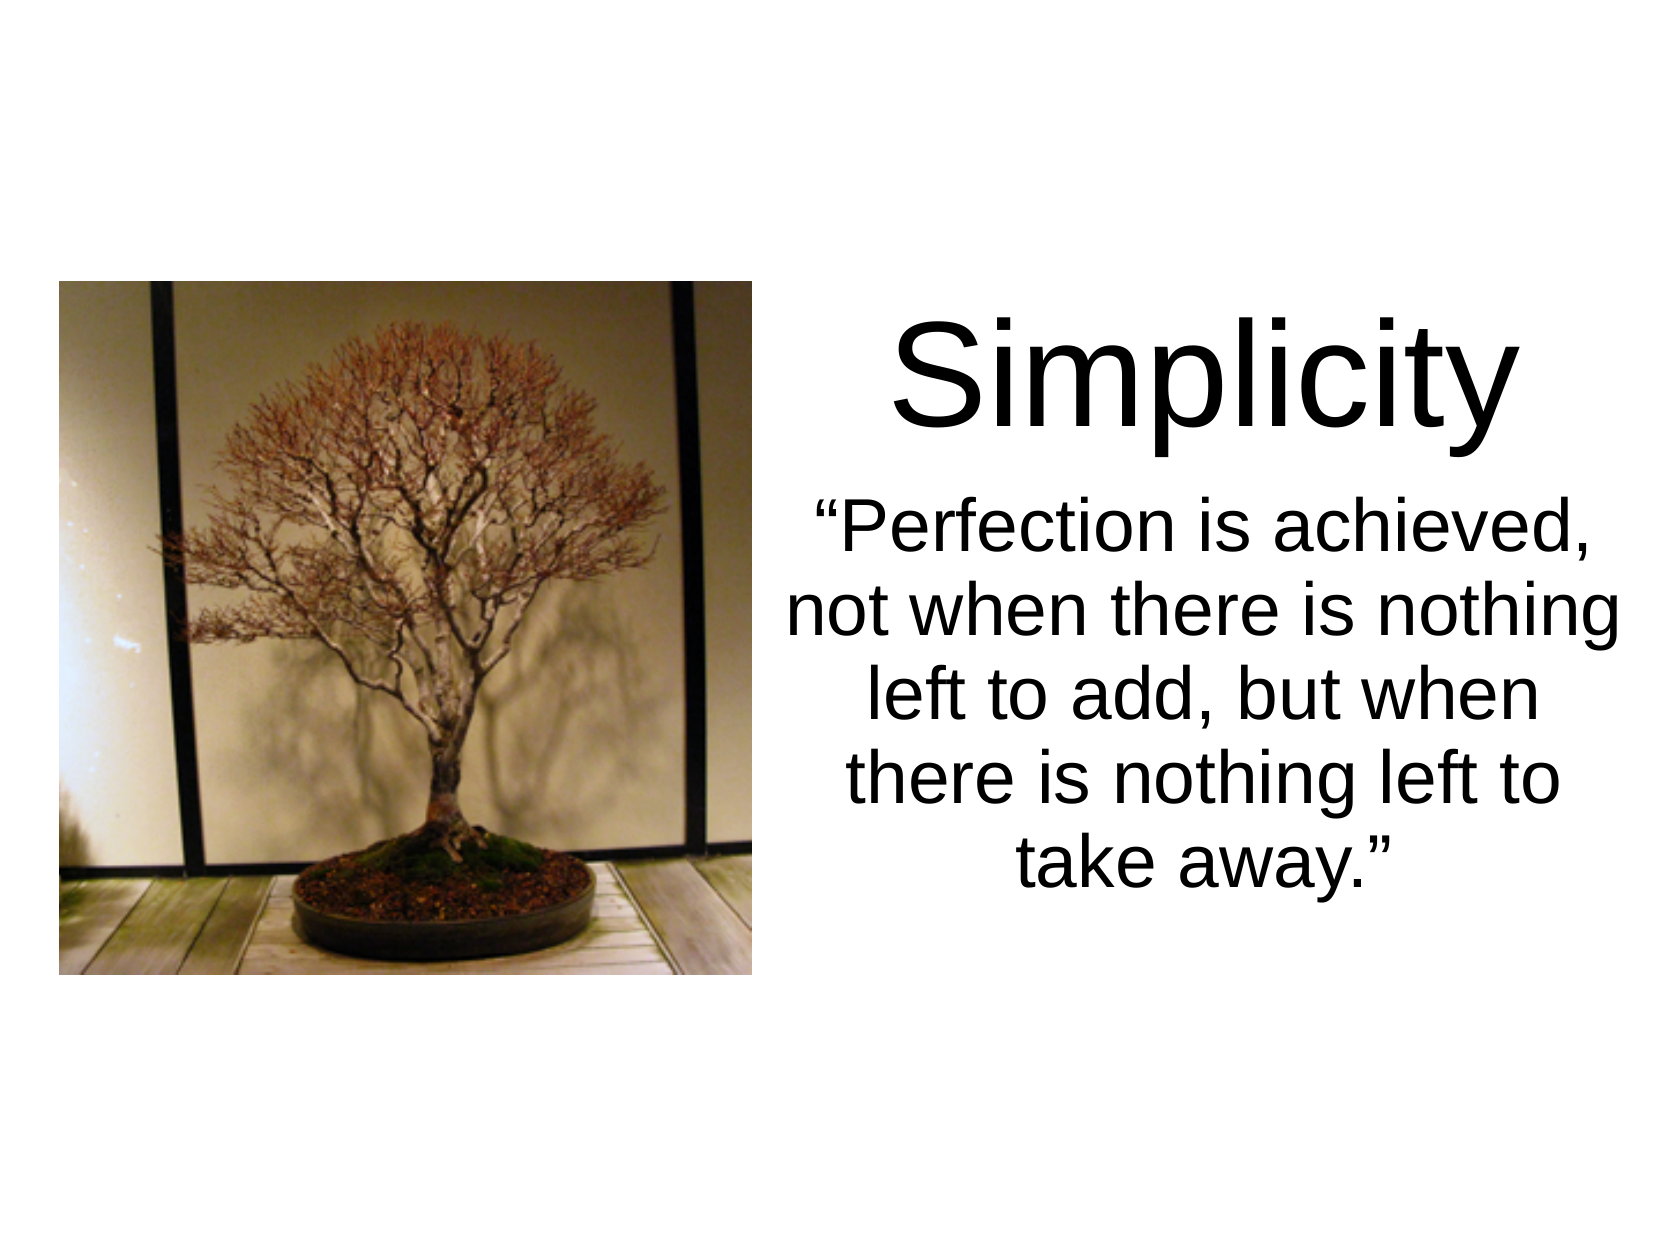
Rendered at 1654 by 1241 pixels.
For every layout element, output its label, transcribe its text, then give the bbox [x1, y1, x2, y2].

picture [59, 281, 752, 975]
text_box Simplicity “Perfection is achieved, not when there is nothing left to add, but when there is nothing left to take away.” [767, 283, 1641, 975]
